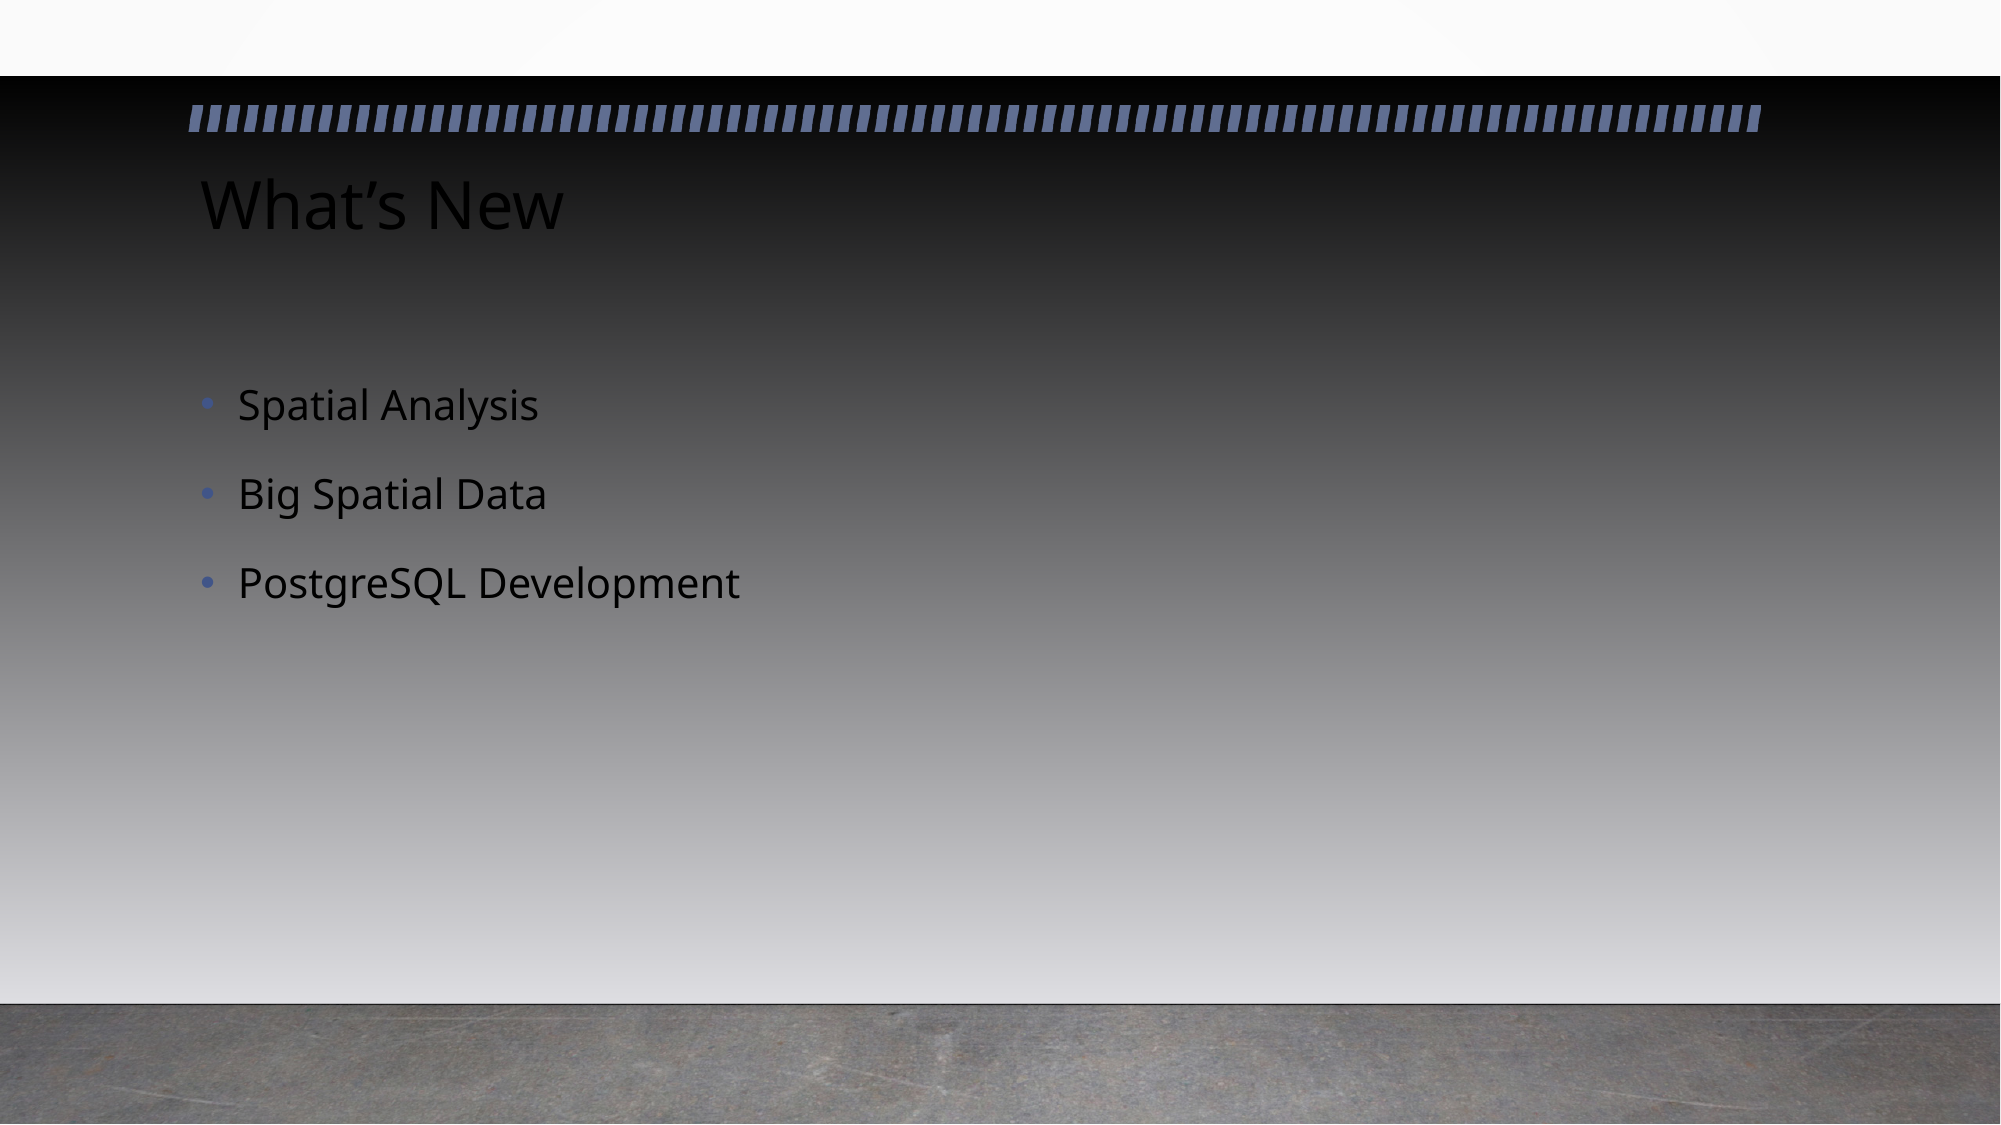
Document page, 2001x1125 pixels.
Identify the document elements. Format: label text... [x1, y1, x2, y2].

list Spatial Analysis Big Spatial Data PostgreSQL Development [185, 356, 1761, 897]
title What’s New [185, 156, 1761, 329]
